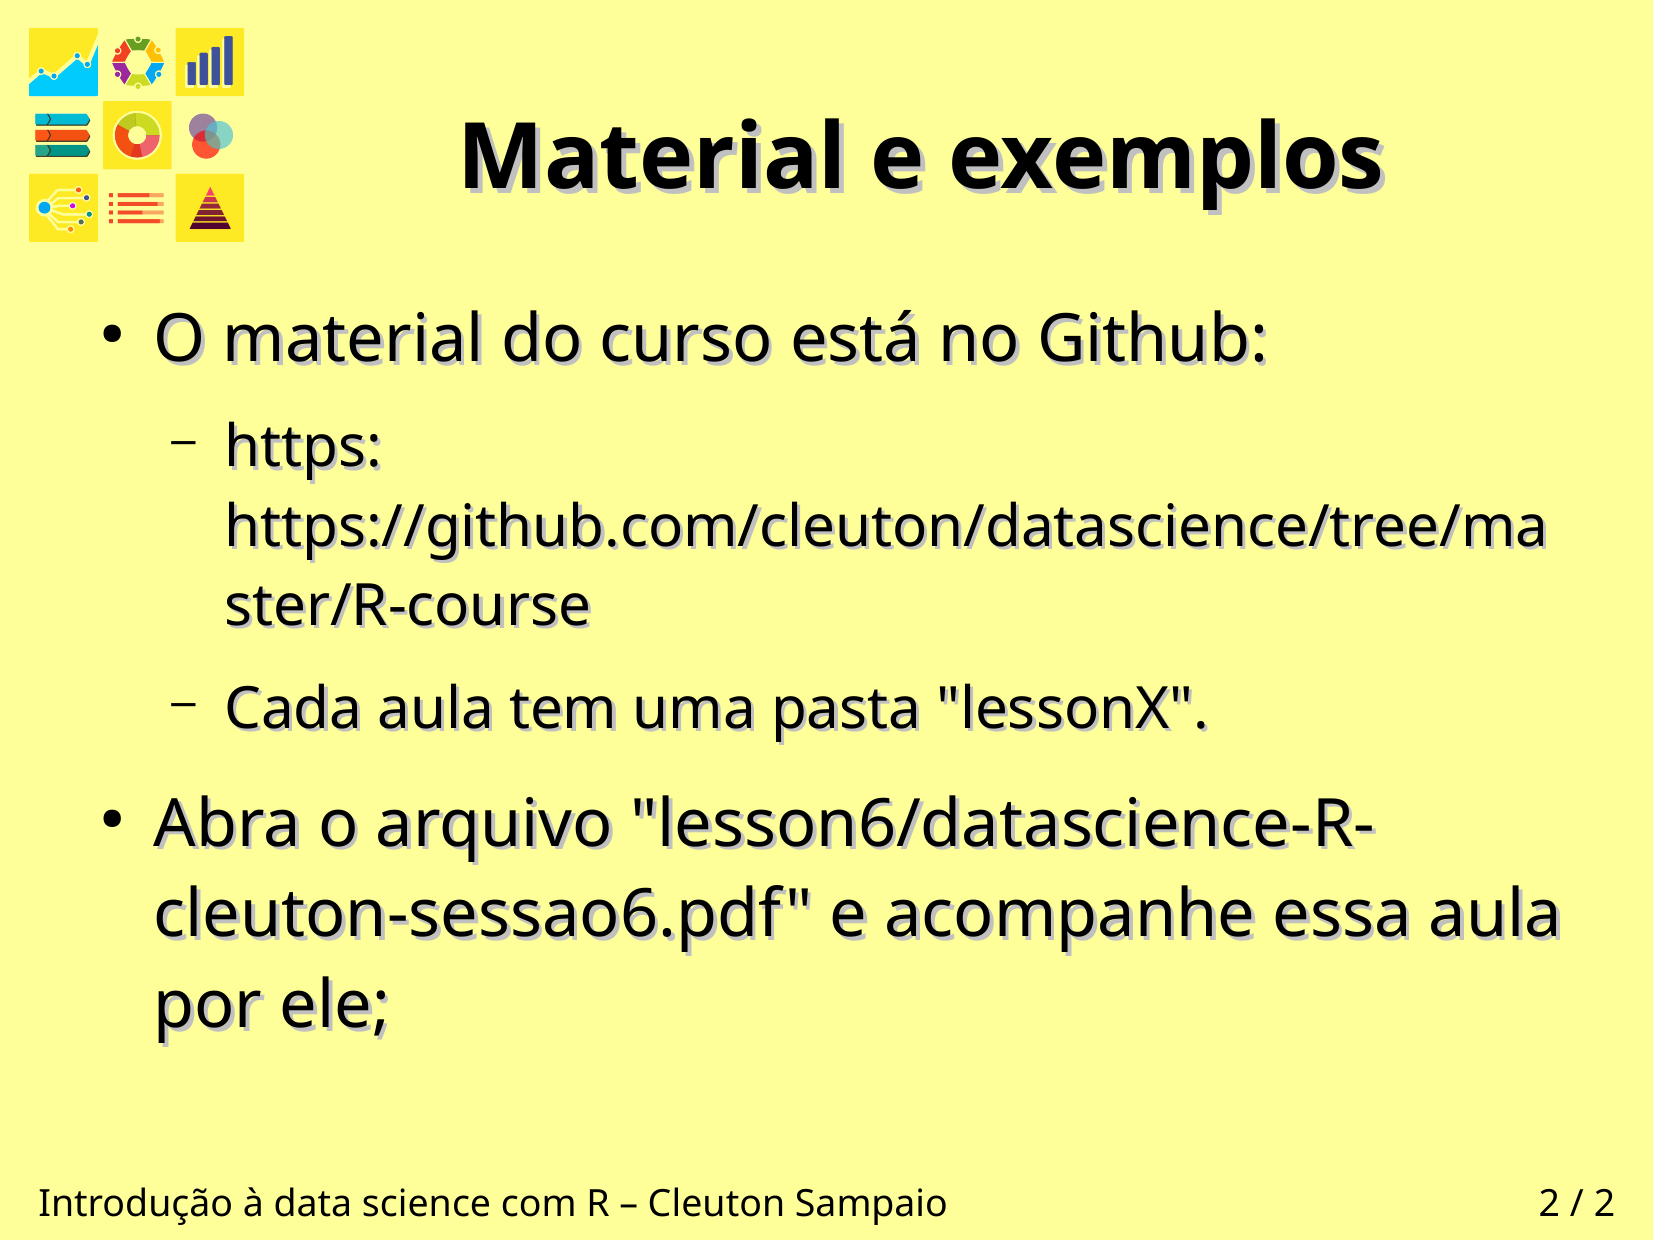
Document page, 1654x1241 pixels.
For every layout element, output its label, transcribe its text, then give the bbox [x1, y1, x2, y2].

picture [23, 22, 250, 248]
title Material e exemplos [271, 49, 1571, 257]
list O material do curso está no Github: https: https://github.com/cleuton/datascience/tree/master/R-course Cada aula tem uma pasta "lessonX". Abra o arquivo "lesson6/datascience-R-cleuton-sessao6.pdf" e acompanhe essa aula por ele; [82, 290, 1571, 1134]
